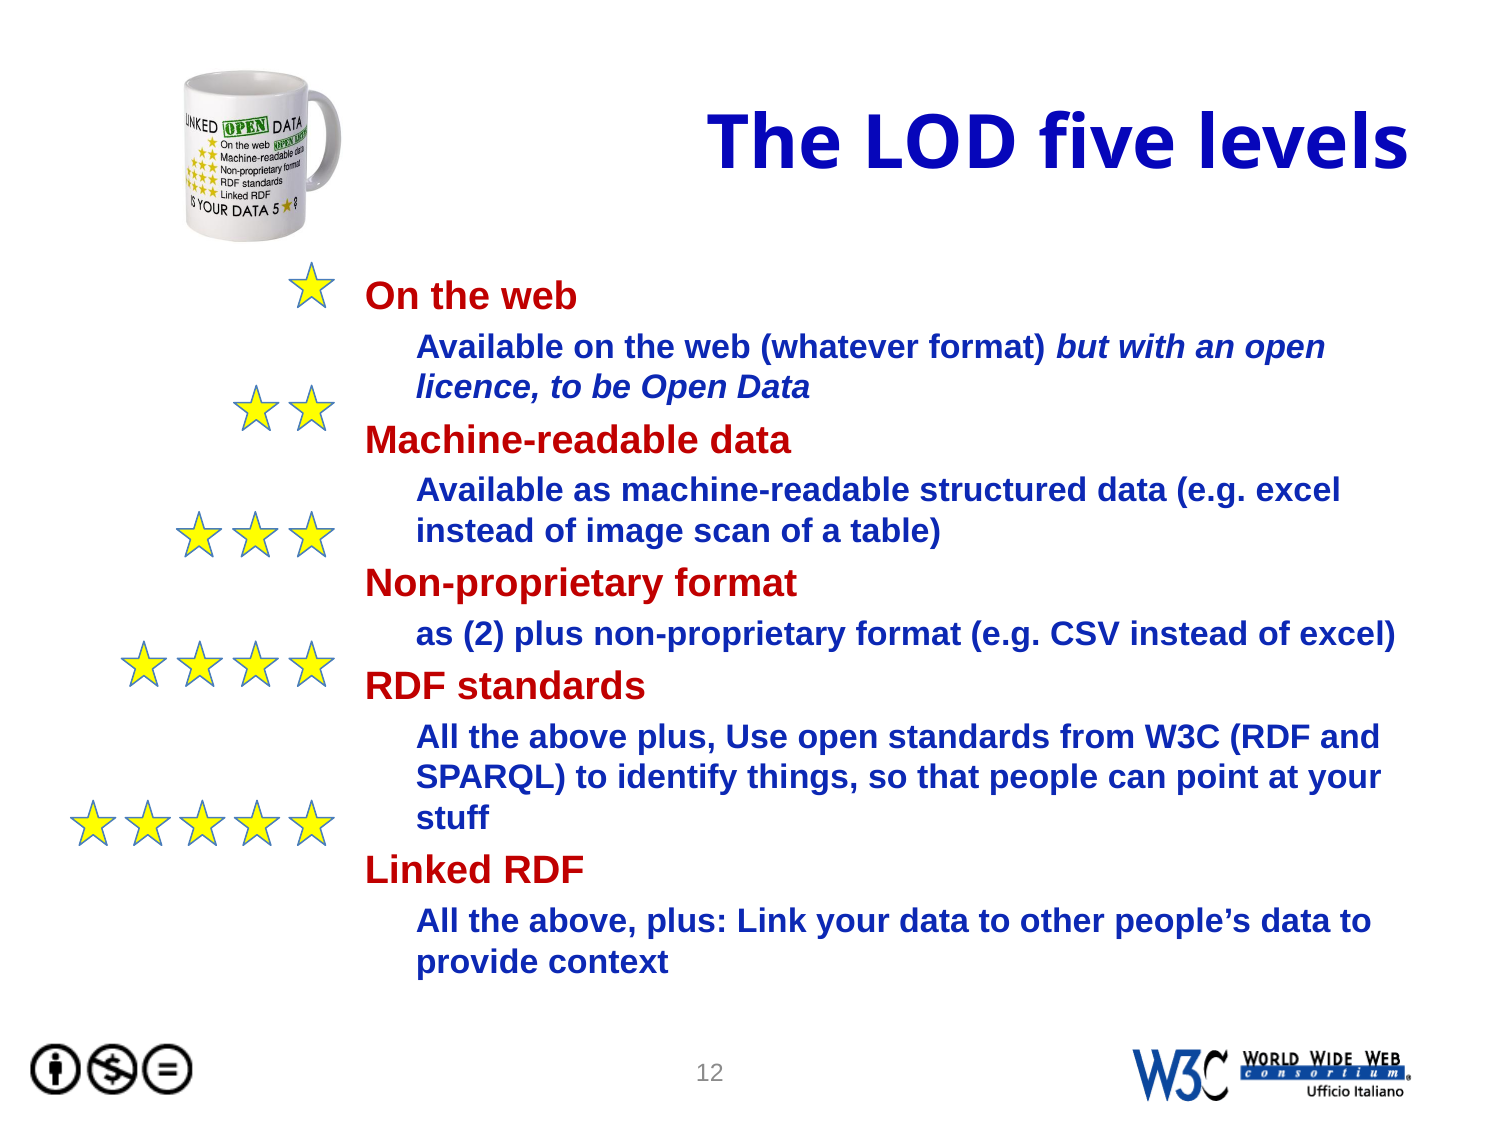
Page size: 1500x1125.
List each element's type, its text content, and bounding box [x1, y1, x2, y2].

slide_number <number> [680, 1041, 761, 1102]
text_box [289, 641, 335, 687]
picture [1132, 1049, 1412, 1102]
text_box [289, 511, 335, 557]
list On the web Available on the web (whatever format) but with an open licence, to be Open Data Machine-readable data Available as machine-readable structured data (e.g. excel instead of image scan of a table) Non-proprietary format as (2) plus non-proprietary format (e.g. CSV instead of excel) RDF standards All the above plus, Use open standards from W3C (RDF and SPARQL) to identify things, so that people can point at your stuff Linked RDF All the above, plus: Link your data to other people’s data to provide context [349, 262, 1425, 1005]
text_box [233, 641, 279, 687]
text_box [125, 800, 171, 846]
text_box [234, 800, 280, 846]
text_box [70, 800, 116, 846]
title The LOD five levels [75, 45, 1425, 233]
text_box [177, 641, 223, 687]
picture [15, 1022, 205, 1106]
text_box [233, 385, 279, 431]
text_box [121, 641, 167, 687]
text_box [289, 800, 335, 846]
text_box [289, 262, 335, 308]
text_box [232, 511, 278, 557]
text_box [176, 511, 222, 557]
text_box [289, 385, 335, 431]
picture [174, 68, 350, 244]
text_box [179, 800, 225, 846]
